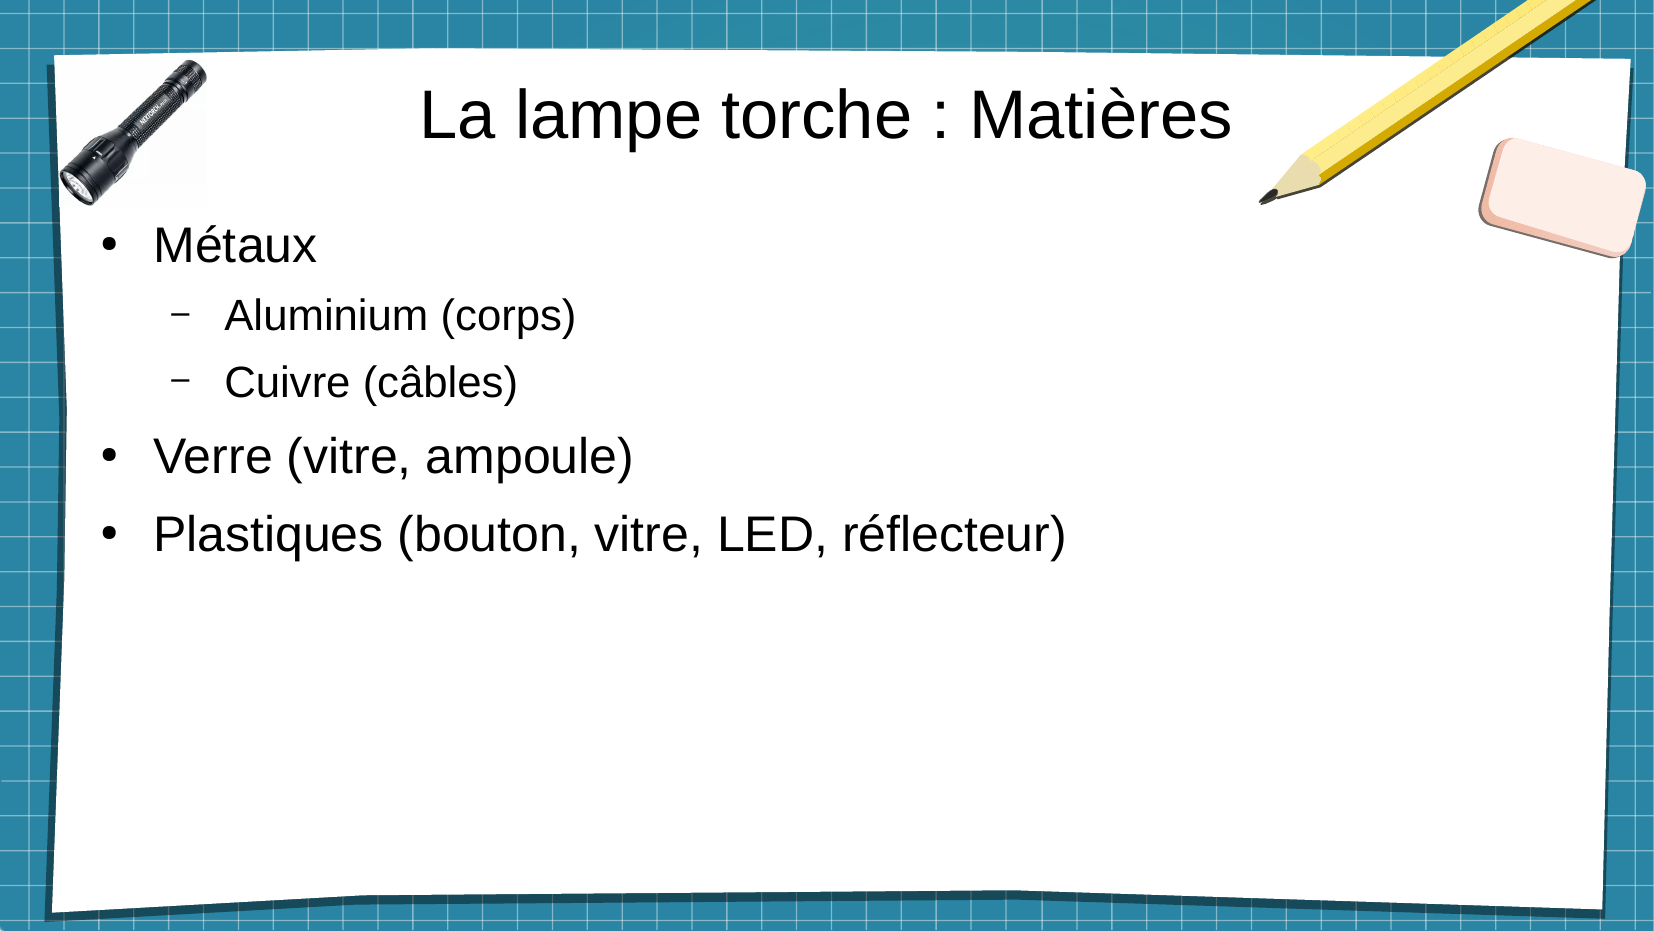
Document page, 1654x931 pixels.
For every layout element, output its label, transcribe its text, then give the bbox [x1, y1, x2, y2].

title La lampe torche : Matières [82, 37, 1571, 193]
picture [59, 58, 207, 207]
list Métaux Aluminium (corps) Cuivre (câbles) Verre (vitre, ampoule) Plastiques (bouton, vitre, LED, réflecteur) [82, 217, 1571, 758]
